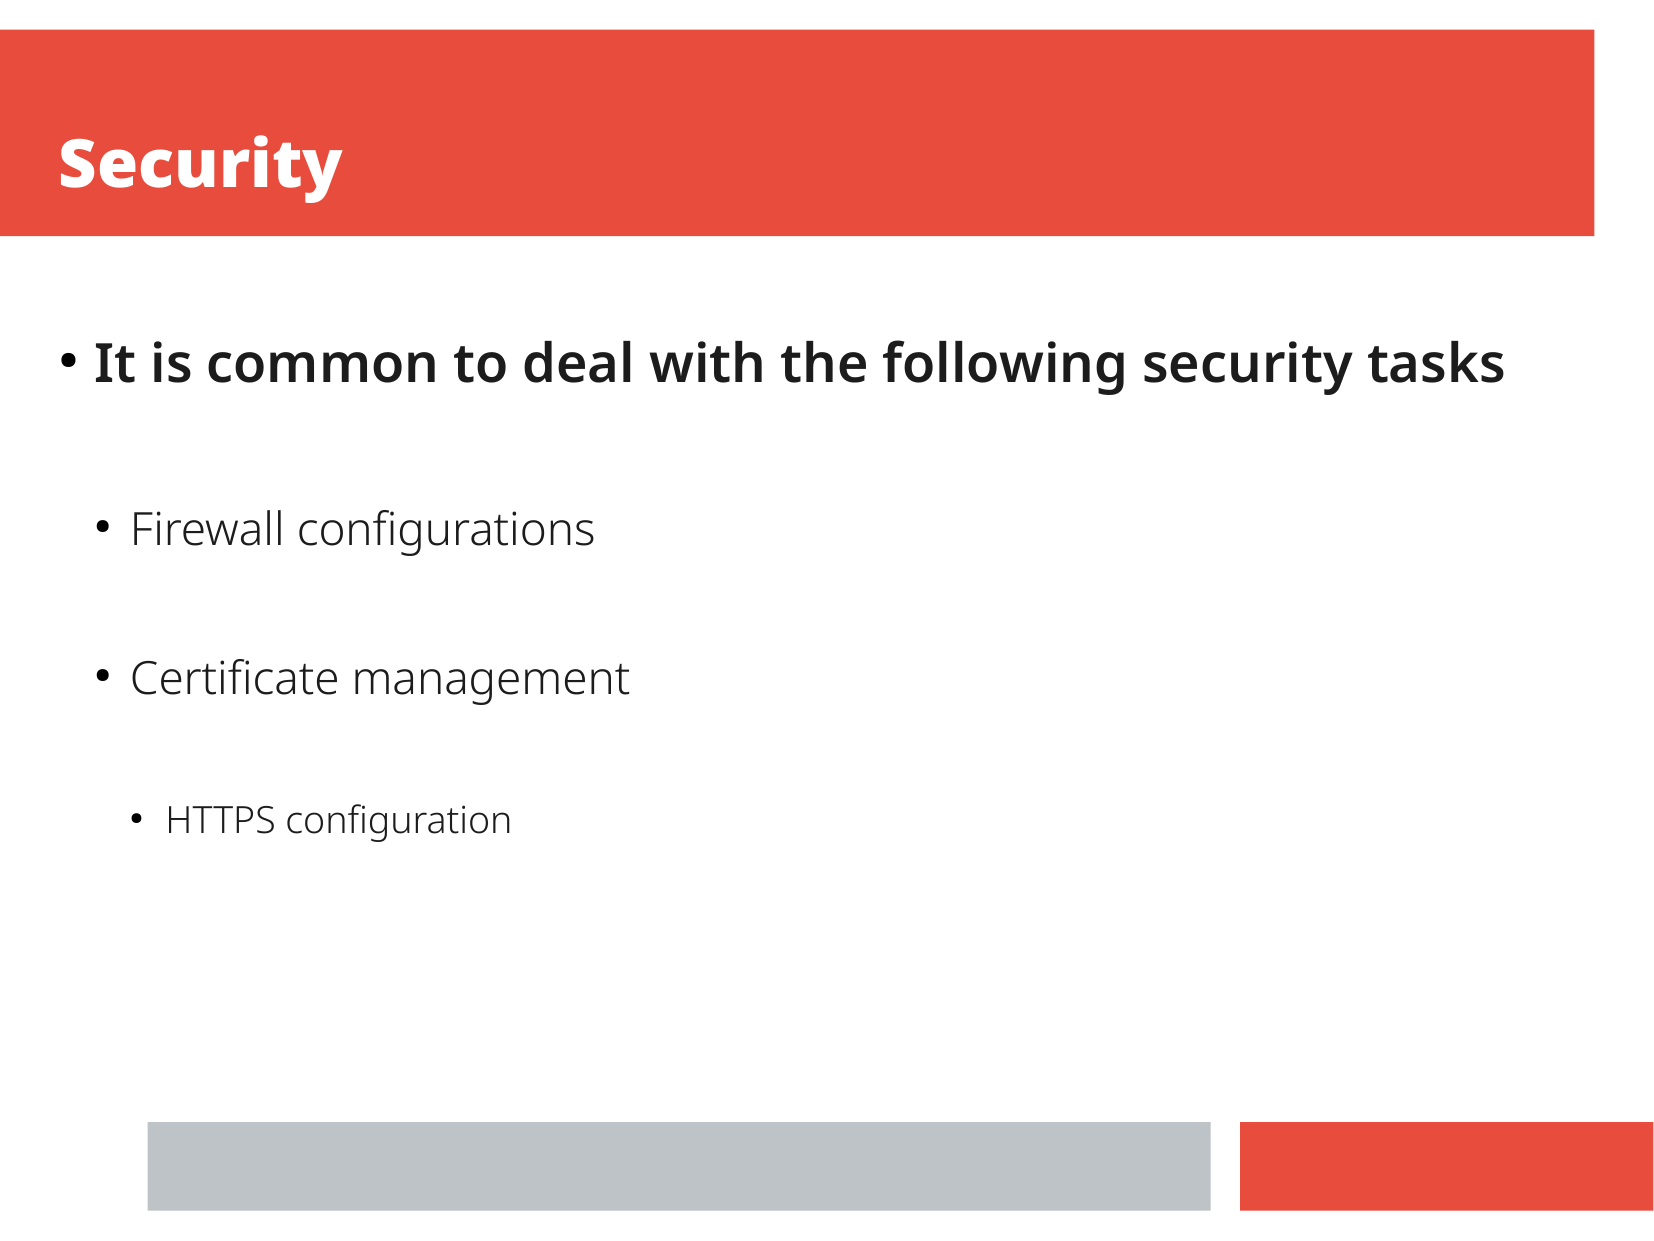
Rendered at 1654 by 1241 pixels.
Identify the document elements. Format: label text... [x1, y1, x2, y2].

title Security [59, 59, 1595, 207]
list It is common to deal with the following security tasks Firewall configurations Certificate management HTTPS configuration [59, 324, 1565, 1093]
